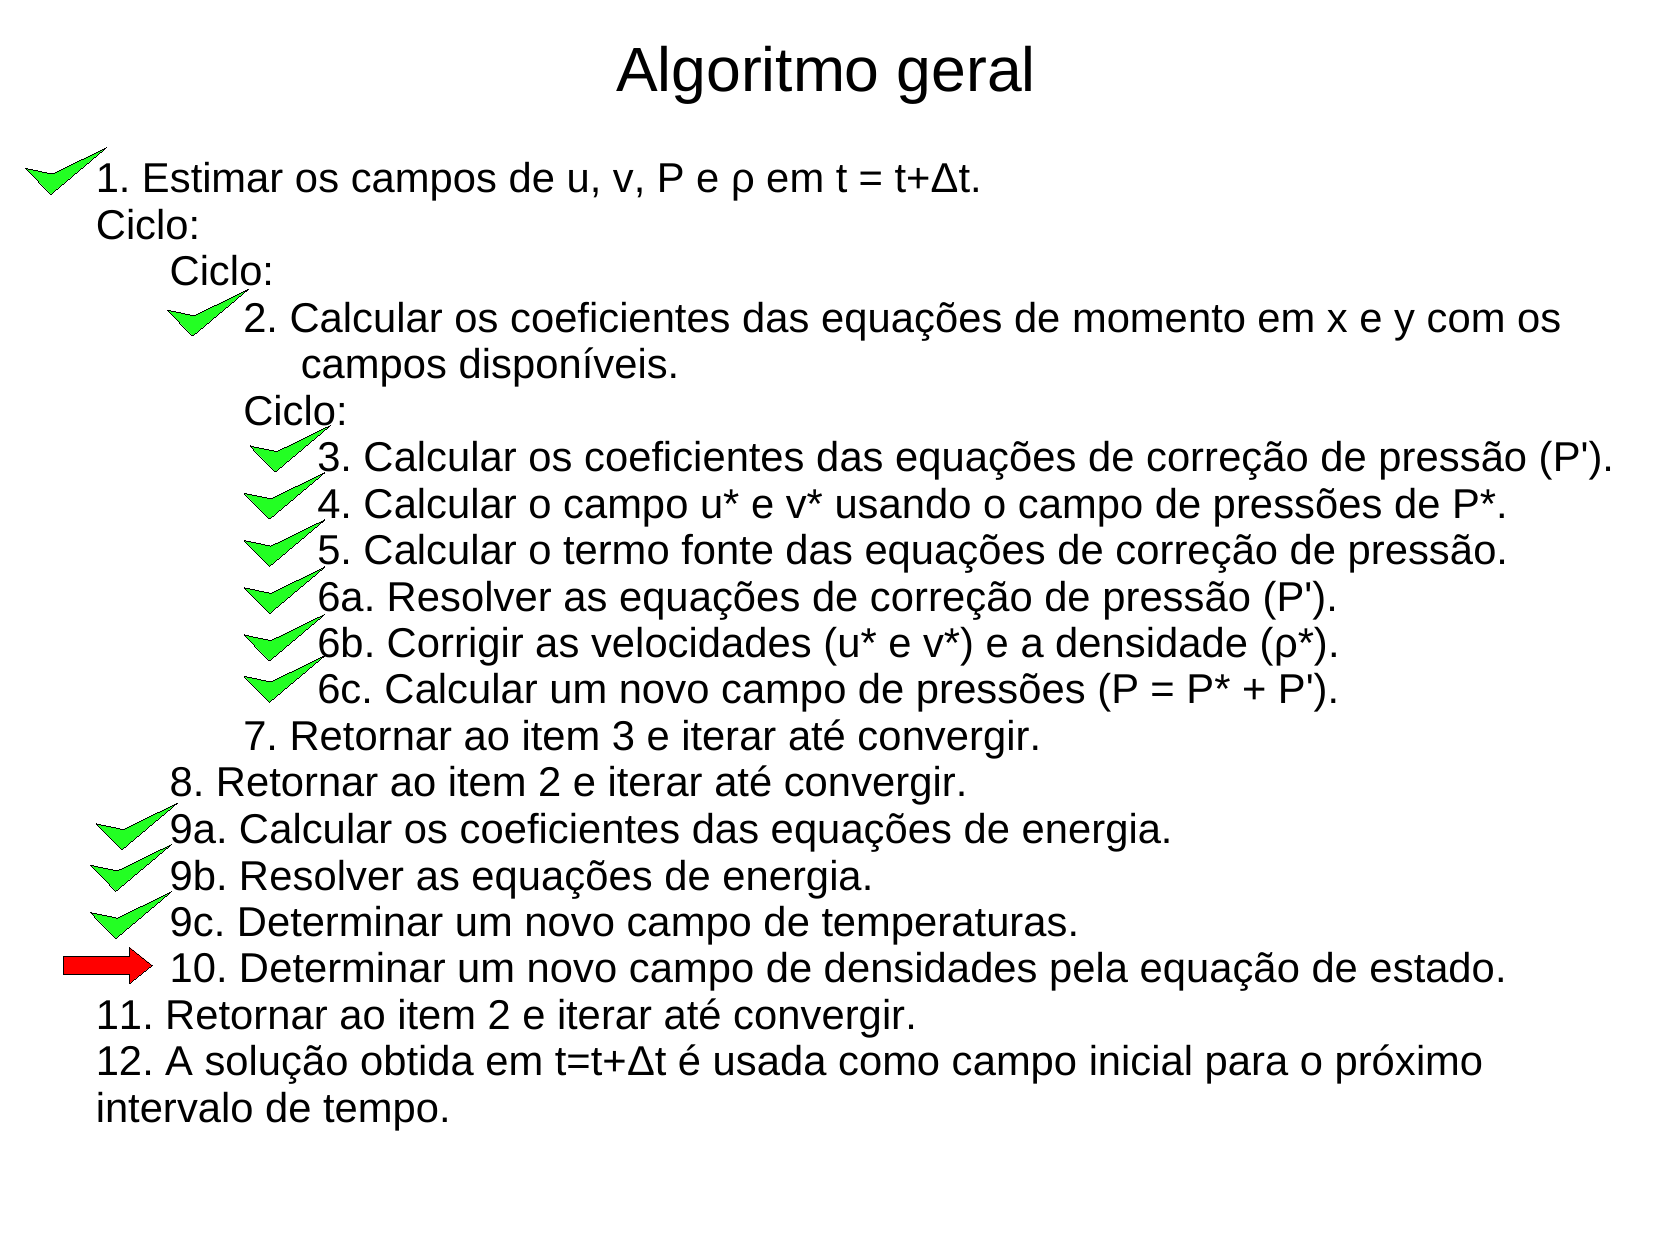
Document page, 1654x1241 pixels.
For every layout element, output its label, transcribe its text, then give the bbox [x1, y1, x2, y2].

text_box [244, 566, 325, 614]
text_box [244, 655, 325, 703]
text_box [25, 147, 107, 195]
text_box [96, 803, 178, 850]
text_box [90, 891, 172, 939]
text_box [63, 947, 153, 984]
text_box [244, 472, 325, 519]
text_box [250, 425, 331, 472]
text_box [244, 519, 325, 567]
text_box Algoritmo geral [601, 27, 1052, 113]
text_box 1. Estimar os campos de u, v, P e ρ em t = t+Δt. Ciclo: Ciclo: 2. Calcular os coeficientes das equações de momento em x e y com os campos disponíveis. Ciclo: 3. Calcular os coeficientes das equações de correção de pressão (P'). 4. Calcular o campo u* e v* usando o campo de pressões de P*. 5. Calcular o termo fonte das equações de correção de pressão. 6a. Resolver as equações de correção de pressão (P'). 6b. Corrigir as velocidades (u* e v*) e a densidade (ρ*). 6c. Calcular um novo campo de pressões (P = P* + P'). 7. Retornar ao item 3 e iterar até convergir. 8. Retornar ao item 2 e iterar até convergir. 9a. Calcular os coeficientes das equações de energia. 9b. Resolver as equações de energia. 9c. Determinar um novo campo de temperaturas. 10. Determinar um novo campo de densidades pela equação de estado. 11. Retornar ao item 2 e iterar até convergir. 12. A solução obtida em t=t+Δt é usada como campo inicial para o próximo intervalo de tempo. [81, 147, 1630, 1223]
text_box [244, 614, 325, 661]
text_box [167, 289, 249, 336]
text_box [90, 844, 172, 892]
